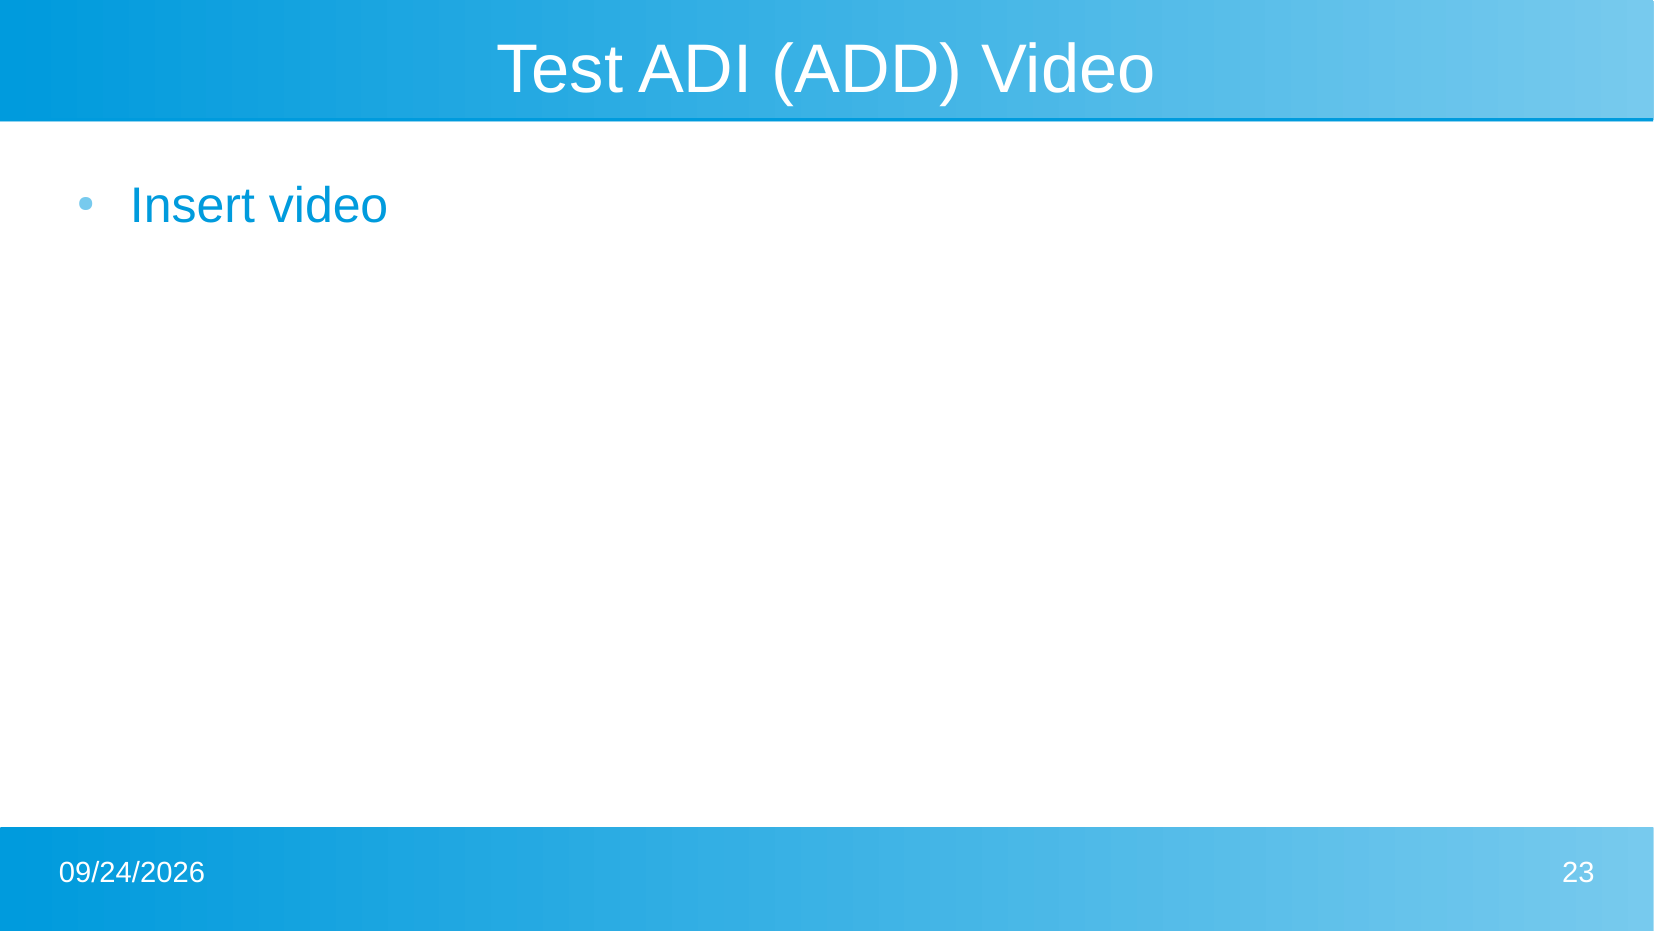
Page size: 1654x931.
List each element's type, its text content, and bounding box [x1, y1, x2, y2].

title Test ADI (ADD) Video [59, 29, 1595, 108]
list Insert video [59, 177, 1595, 768]
